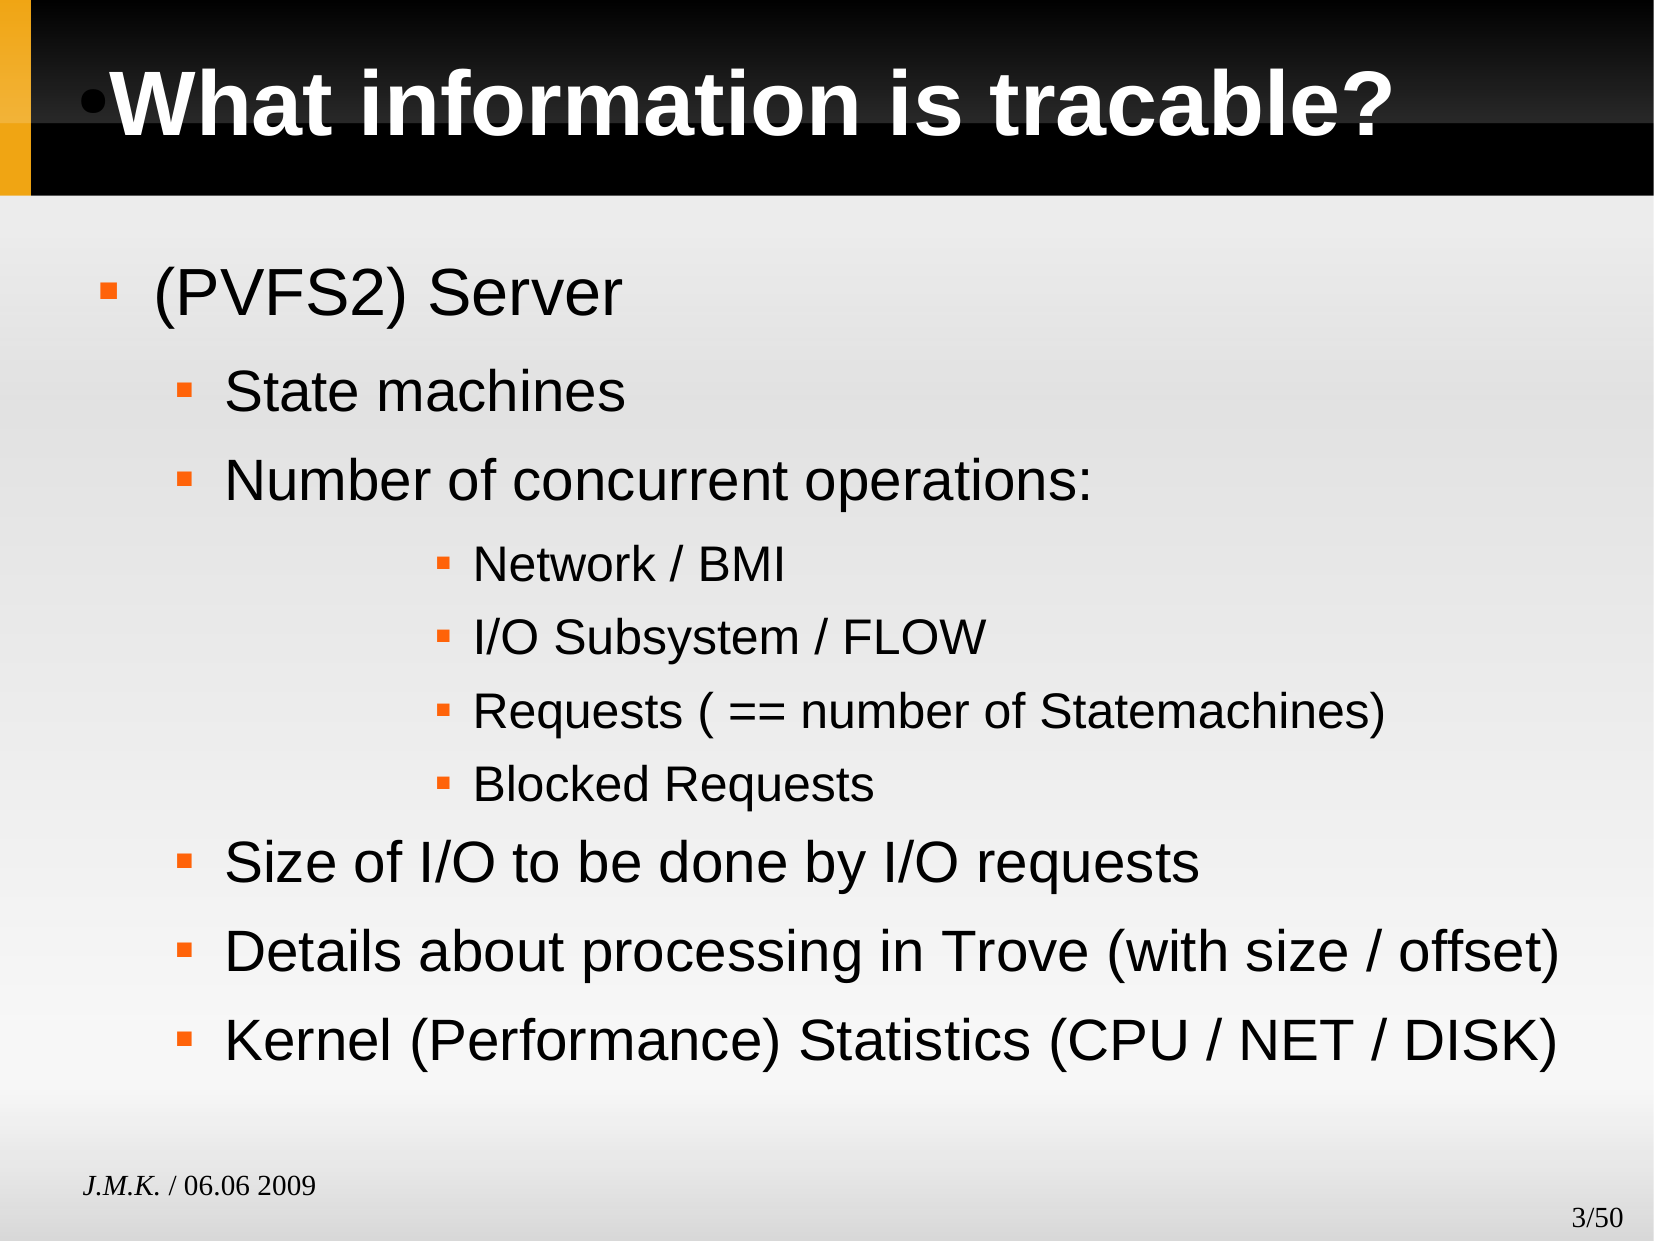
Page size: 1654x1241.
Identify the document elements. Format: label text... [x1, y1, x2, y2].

picture [0, 0, 1654, 1241]
title What information is tracable? [76, 7, 1565, 200]
list (PVFS2) Server State machines Number of concurrent operations: Network / BMI I/O Subsystem / FLOW Requests ( == number of Statemachines) Blocked Requests Size of I/O to be done by I/O requests Details about processing in Trove (with size / offset) Kernel (Performance) Statistics (CPU / NET / DISK) [82, 254, 1571, 1134]
